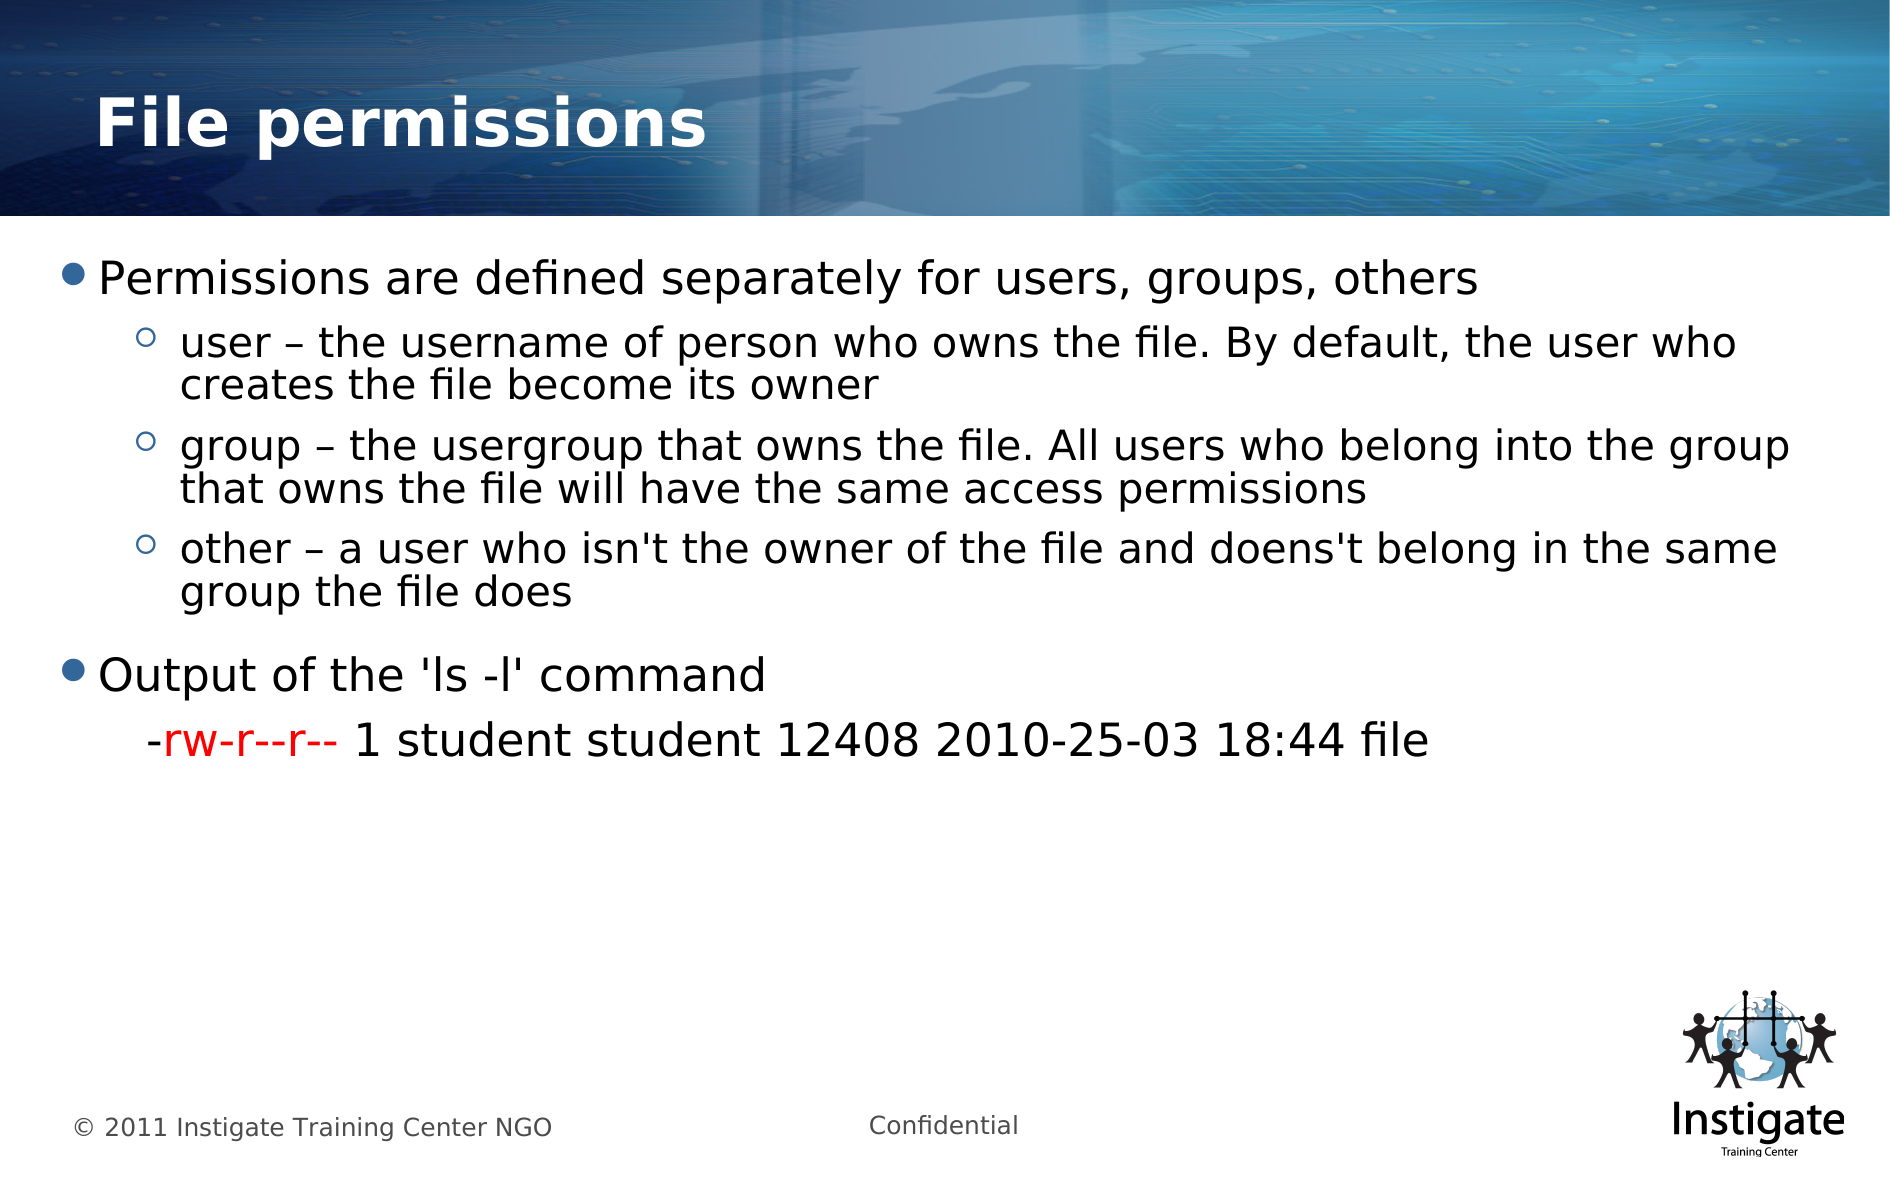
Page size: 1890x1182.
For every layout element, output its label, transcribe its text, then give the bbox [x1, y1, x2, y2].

picture [1674, 990, 1844, 1157]
list Permissions are defined separately for users, groups, others user – the username of person who owns the file. By default, the user who creates the file become its owner group – the usergroup that owns the file. All users who belong into the group that owns the file will have the same access permissions other – a user who isn't the owner of the file and doens't belong in the same group the file does Output of the 'ls -l' command -rw-r--r-- 1 student student 12408 2010-25-03 18:44 file [59, 236, 1831, 1001]
picture [0, 0, 1890, 216]
title File permissions [94, 54, 1793, 210]
